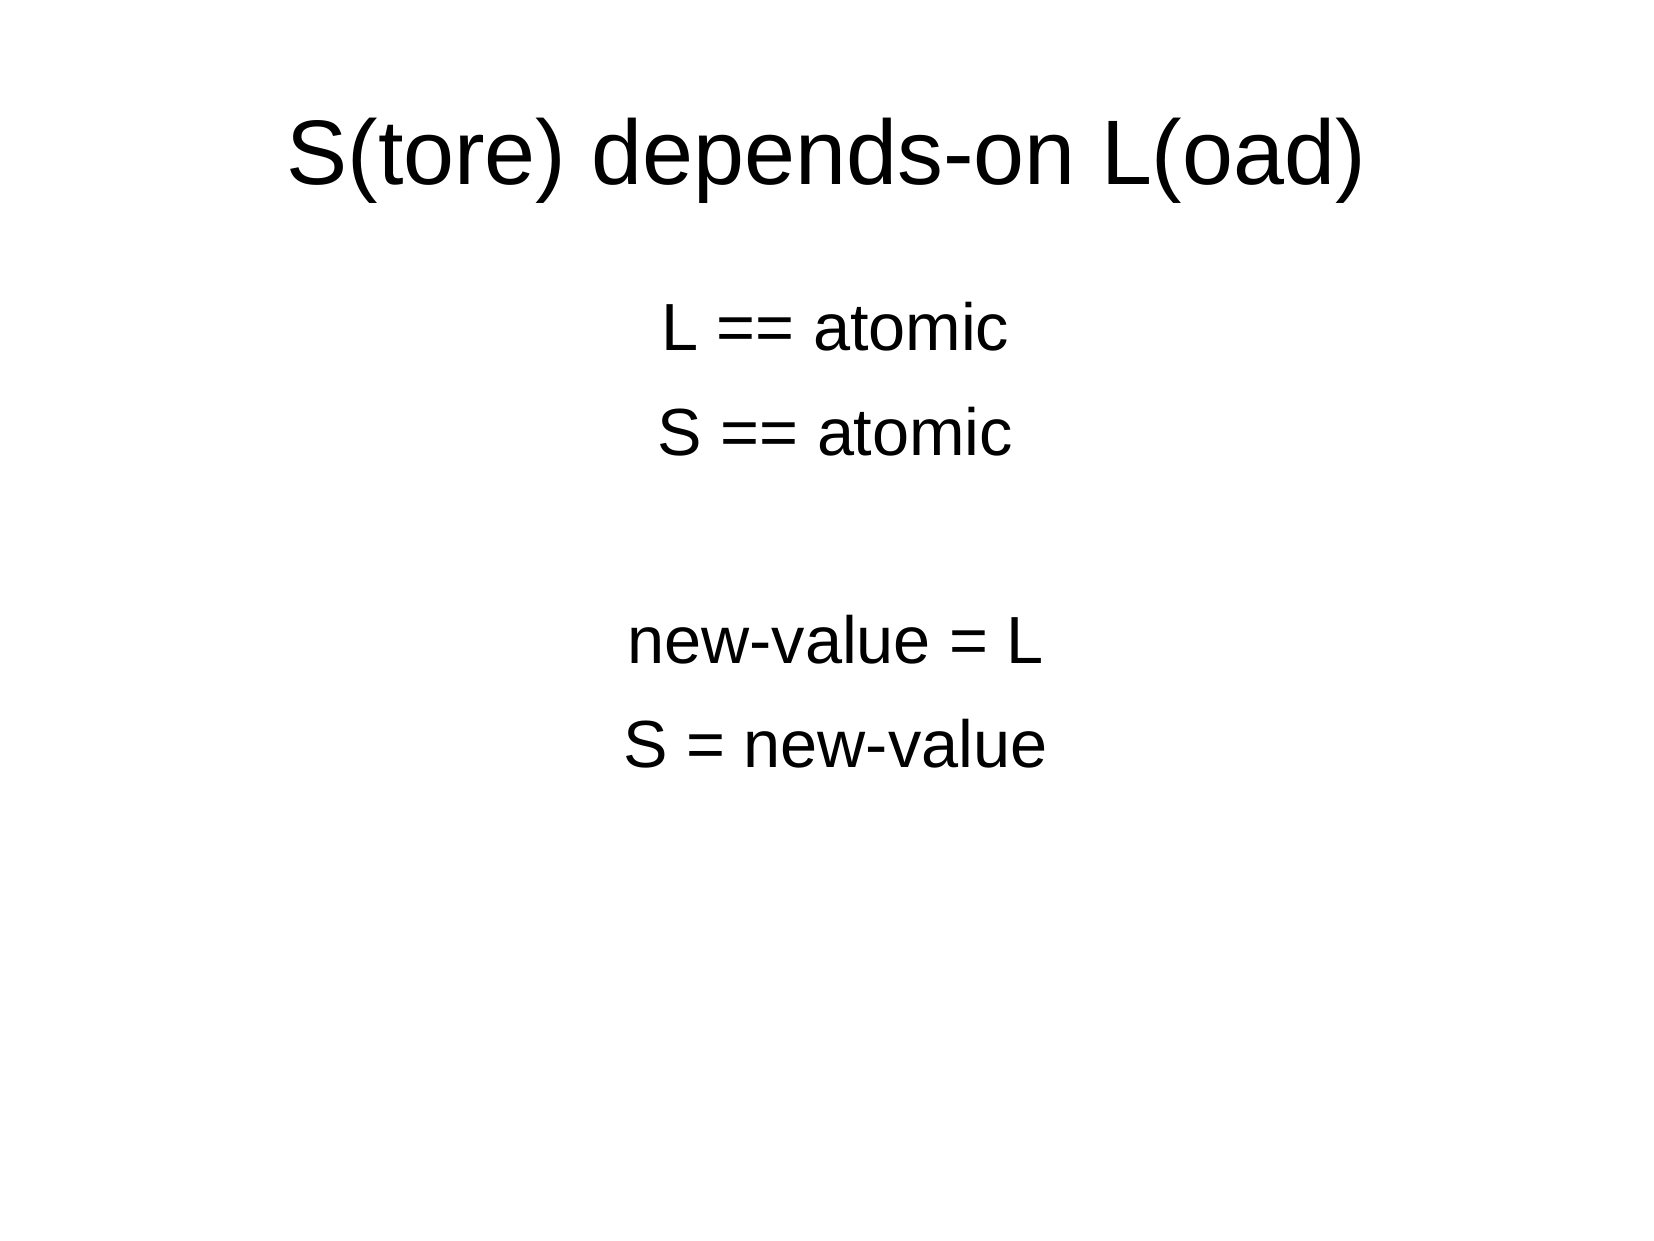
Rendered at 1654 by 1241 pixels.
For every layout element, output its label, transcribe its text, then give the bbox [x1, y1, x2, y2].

title S(tore) depends-on L(oad) [82, 56, 1571, 250]
list L == atomic S == atomic new-value = L S = new-value [82, 290, 1571, 1094]
